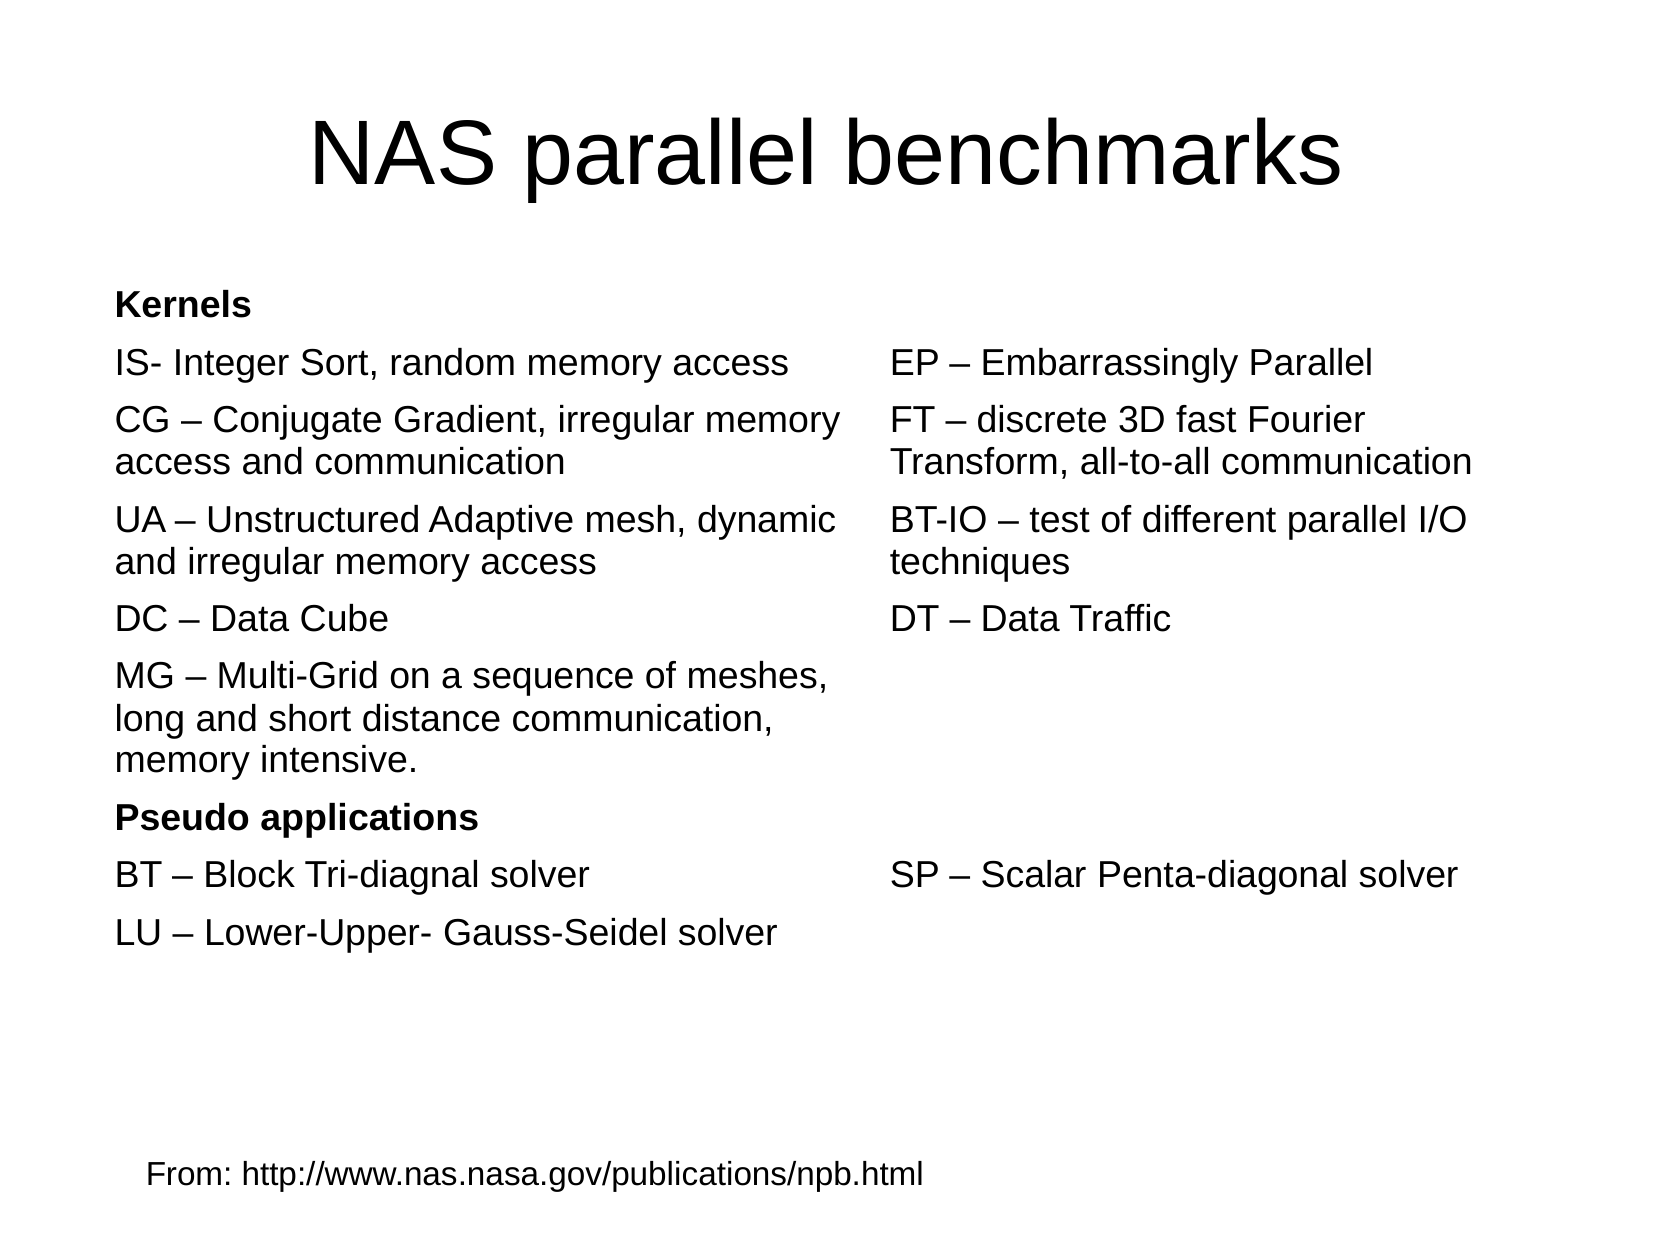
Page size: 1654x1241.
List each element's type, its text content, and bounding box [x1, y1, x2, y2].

table_cell BT-IO – test of different parallel I/O techniques [876, 491, 1512, 590]
table_cell SP – Scalar Penta-diagonal solver [876, 847, 1512, 903]
title NAS parallel benchmarks [82, 49, 1571, 257]
list From: http://www.nas.nasa.gov/publications/npb.html [74, 1154, 1564, 1200]
table_cell LU – Lower-Upper- Gauss-Seidel solver [101, 904, 875, 961]
table_cell [876, 648, 1512, 789]
table_cell CG – Conjugate Gradient, irregular memory access and communication [101, 392, 875, 490]
table_cell [876, 790, 1512, 846]
table_cell Pseudo applications [101, 790, 875, 846]
table_cell EP – Embarrassingly Parallel [876, 335, 1512, 391]
table_header Kernels [101, 277, 875, 334]
table_header [876, 277, 1512, 334]
table_cell MG – Multi-Grid on a sequence of meshes, long and short distance communication, memory intensive. [101, 648, 875, 789]
table_cell IS- Integer Sort, random memory access [101, 335, 875, 391]
table_cell UA – Unstructured Adaptive mesh, dynamic and irregular memory access [101, 491, 875, 590]
table_cell DC – Data Cube [101, 591, 875, 647]
table_cell DT – Data Traffic [876, 591, 1512, 647]
table_cell FT – discrete 3D fast Fourier Transform, all-to-all communication [876, 392, 1512, 490]
table_cell [876, 904, 1512, 961]
table_cell BT – Block Tri-diagnal solver [101, 847, 875, 903]
